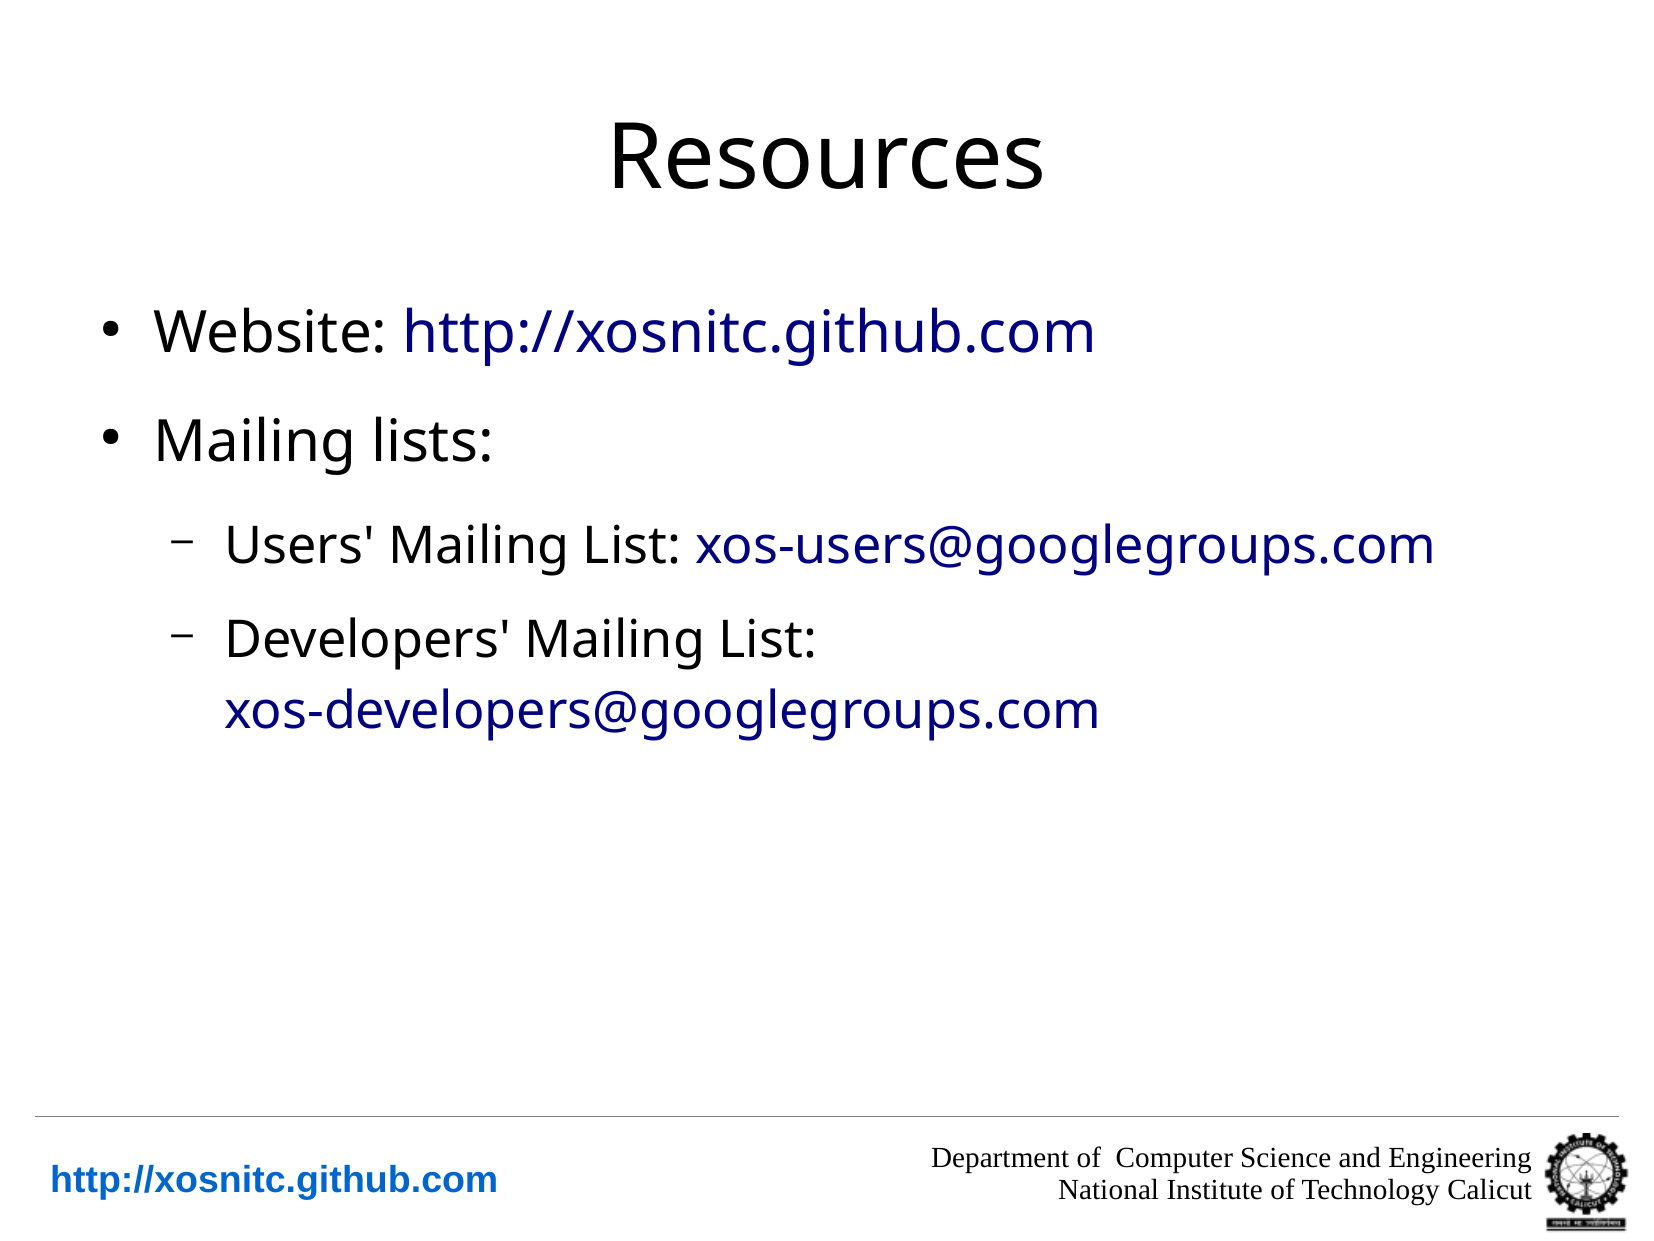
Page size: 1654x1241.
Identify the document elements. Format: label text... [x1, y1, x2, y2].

title Resources [82, 49, 1571, 257]
list Website: http://xosnitc.github.com Mailing lists: Users' Mailing List: xos-users@googlegroups.com Developers' Mailing List: xos-developers@googlegroups.com [82, 290, 1538, 1010]
picture [1542, 1133, 1630, 1234]
